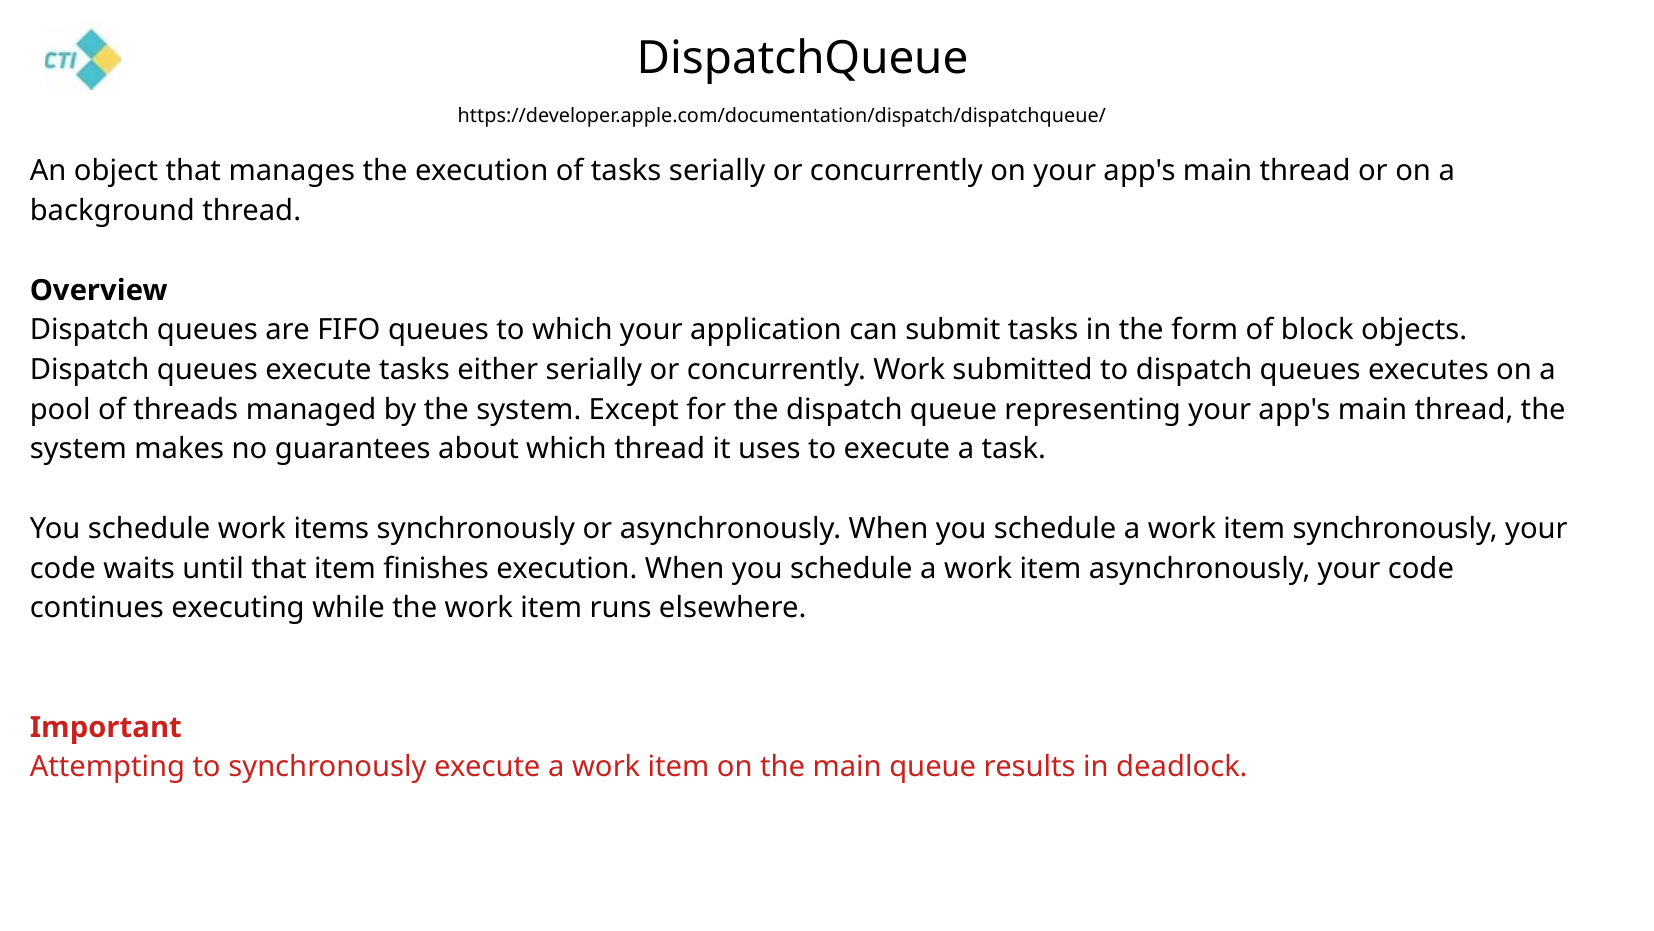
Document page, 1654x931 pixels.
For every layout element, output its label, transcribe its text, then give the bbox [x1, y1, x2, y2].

picture [45, 18, 121, 91]
text_box An object that manages the execution of tasks serially or concurrently on your app's main thread or on a background thread. Overview Dispatch queues are FIFO queues to which your application can submit tasks in the form of block objects. Dispatch queues execute tasks either serially or concurrently. Work submitted to dispatch queues executes on a pool of threads managed by the system. Except for the dispatch queue representing your app's main thread, the system makes no guarantees about which thread it uses to execute a task. You schedule work items synchronously or asynchronously. When you schedule a work item synchronously, your code waits until that item finishes execution. When you schedule a work item asynchronously, your code continues executing while the work item runs elsewhere. Important Attempting to synchronously execute a work item on the main queue results in deadlock. [15, 142, 1591, 916]
text_box DispatchQueue [225, 17, 1381, 136]
text_box https://developer.apple.com/documentation/dispatch/dispatchqueue/ [442, 93, 1411, 142]
